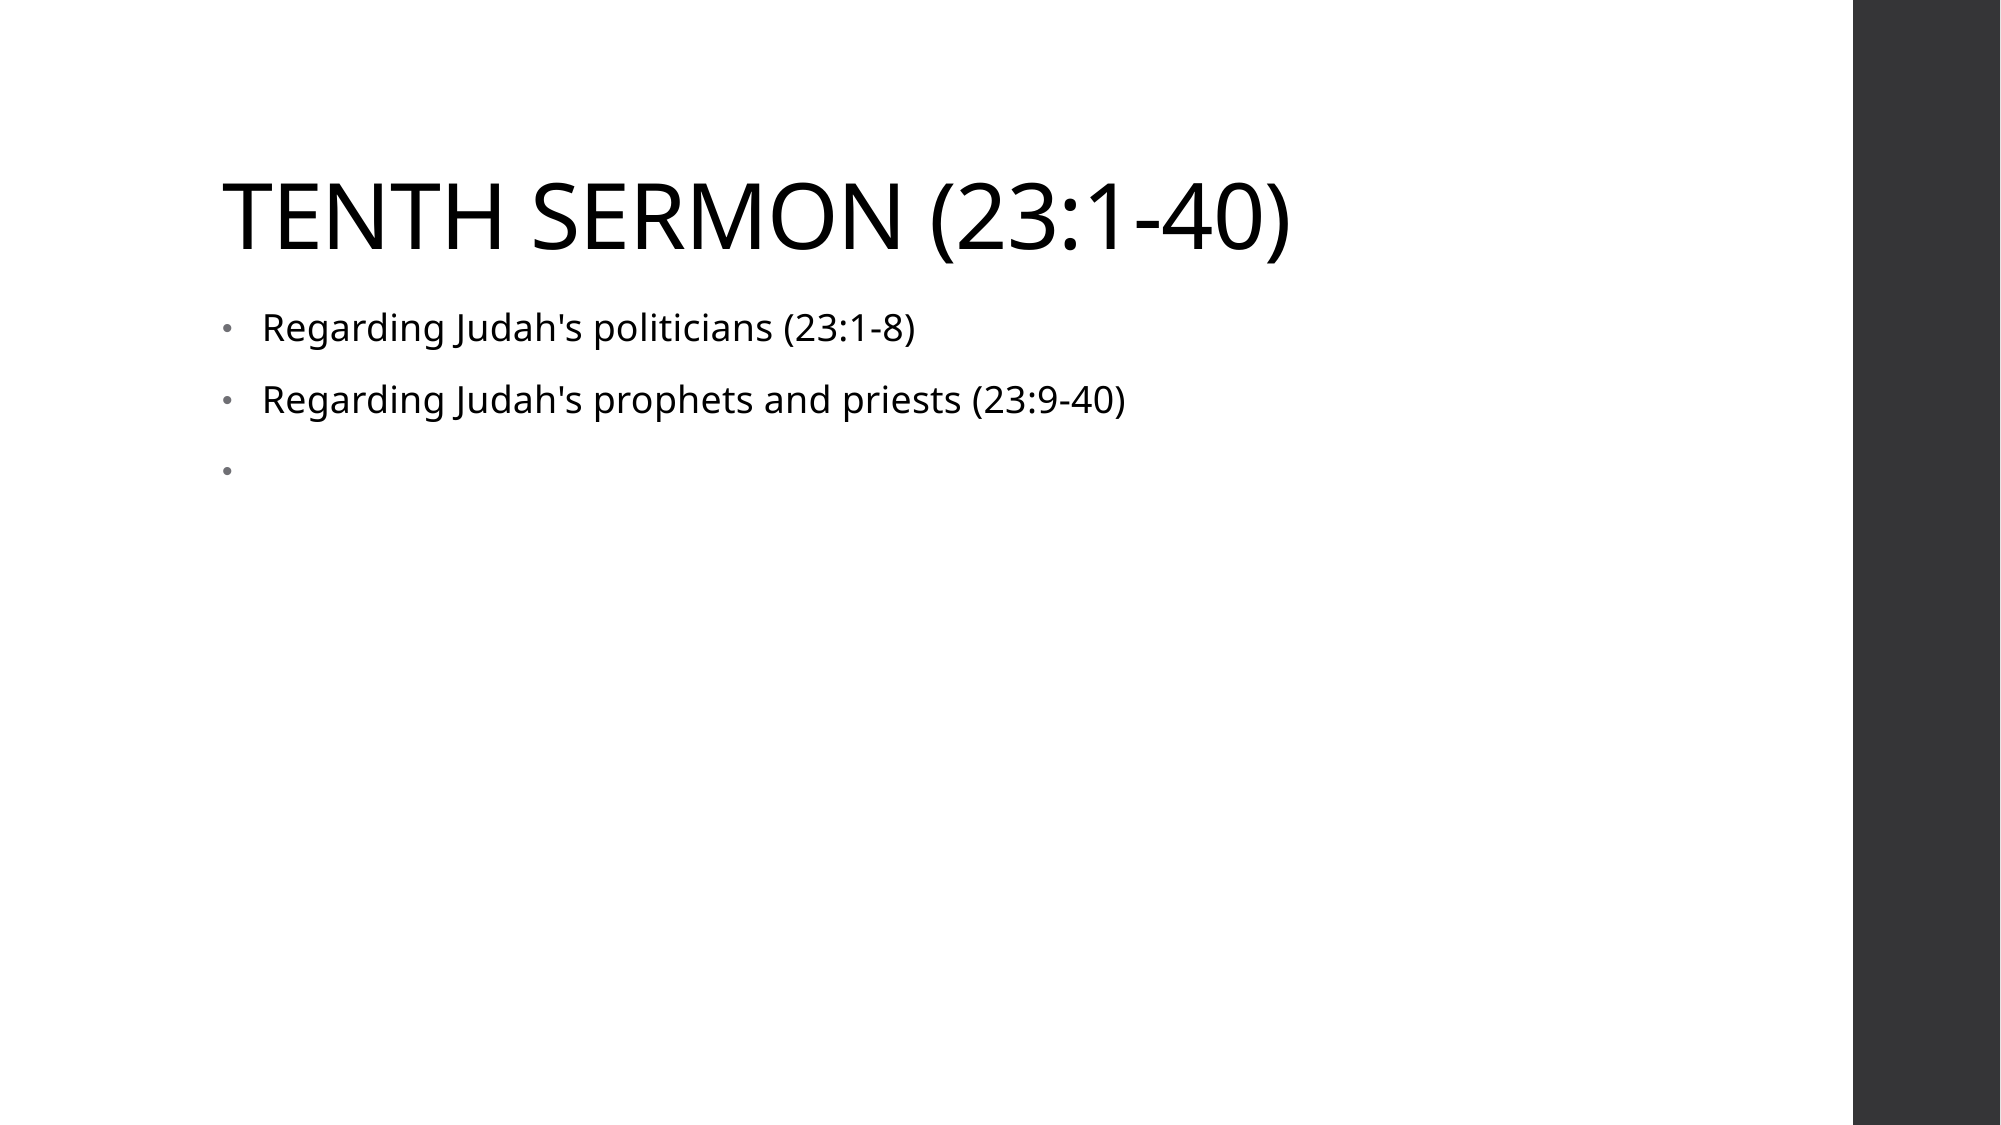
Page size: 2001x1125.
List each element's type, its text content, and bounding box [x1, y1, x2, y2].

list Regarding Judah's politicians (23:1-8) Regarding Judah's prophets and priests (23:9-40) [206, 299, 1617, 1014]
title TENTH SERMON (23:1-40) [206, 60, 1797, 278]
